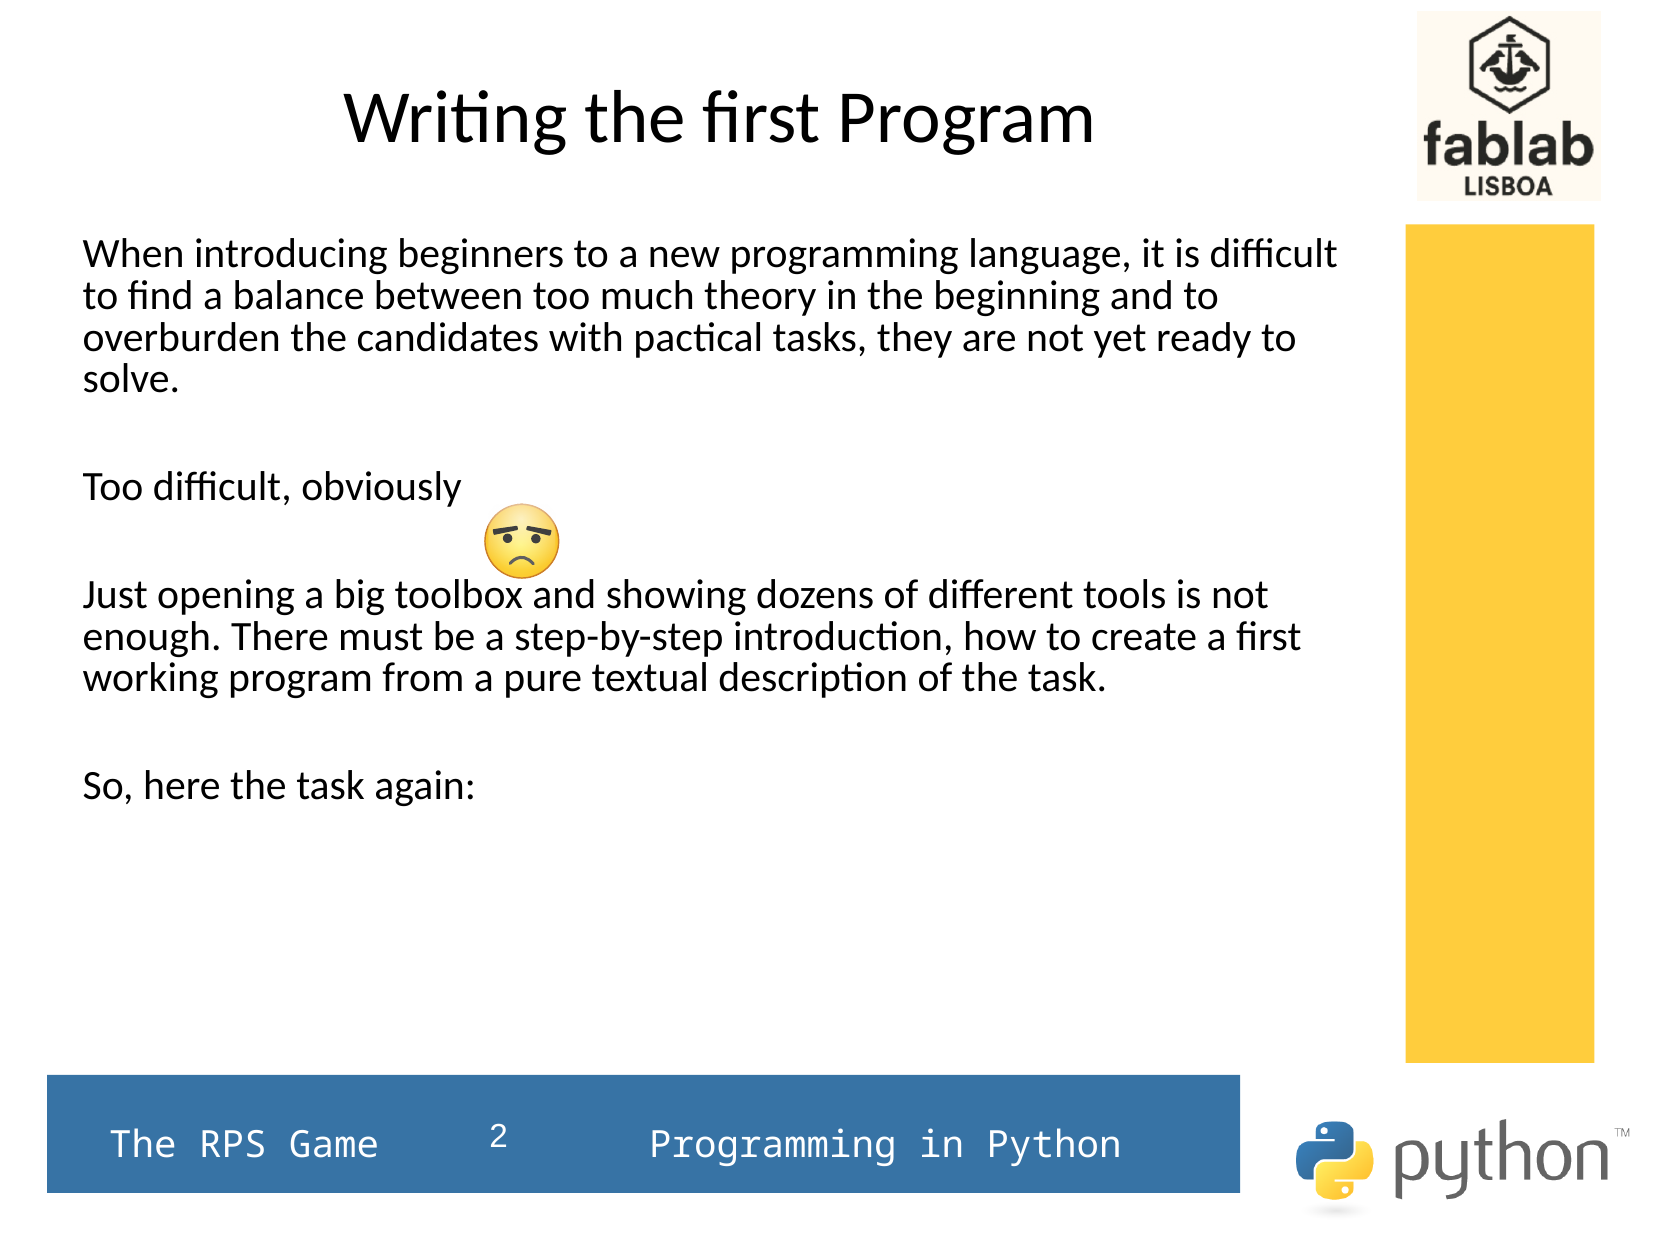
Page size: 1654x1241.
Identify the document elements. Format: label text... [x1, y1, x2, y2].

text_box [47, 1074, 1241, 1193]
picture [1417, 11, 1601, 201]
picture [1240, 1098, 1654, 1241]
text_box [1405, 224, 1595, 1063]
title Writing the first Program [82, 49, 1358, 198]
subtitle When introducing beginners to a new programming language, it is difficult to find a balance between too much theory in the beginning and to overburden the candidates with pactical tasks, they are not yet ready to solve. Too difficult, obviously Just opening a big toolbox and showing dozens of different tools is not enough. There must be a step-by-step introduction, how to create a first working program from a pure textual description of the task. So, here the task again: [82, 236, 1359, 1034]
text_box The RPS Game Programming in Python [94, 1110, 1182, 1213]
picture [484, 503, 560, 579]
